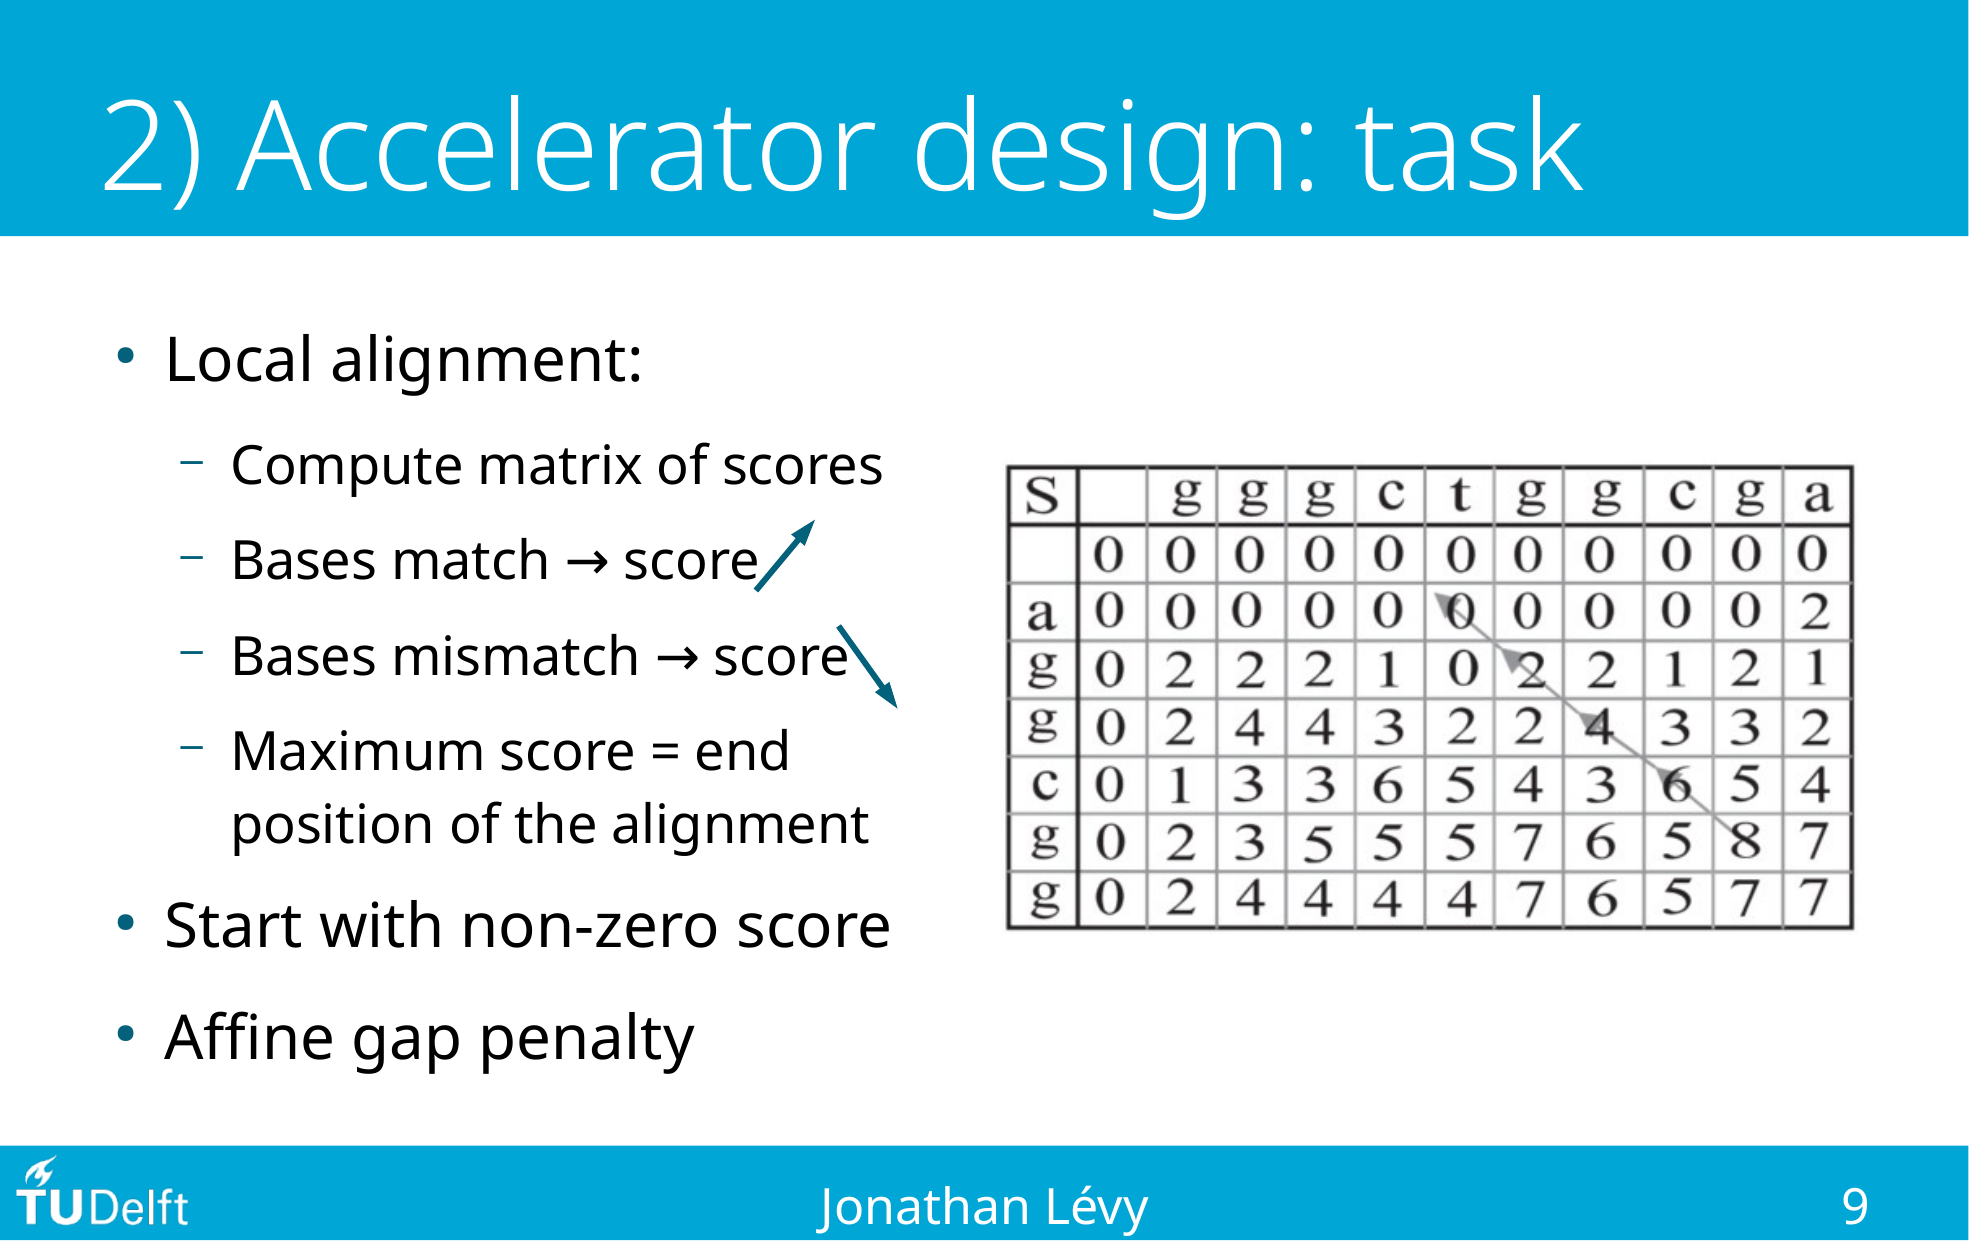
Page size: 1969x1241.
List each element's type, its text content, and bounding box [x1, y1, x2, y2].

list Local alignment: Compute matrix of scores Bases match → score Bases mismatch → score Maximum score = end position of the alignment Start with non-zero score Affine gap penalty [98, 315, 958, 1081]
title 2) Accelerator design: task [98, 19, 1870, 227]
picture [1001, 460, 1861, 935]
